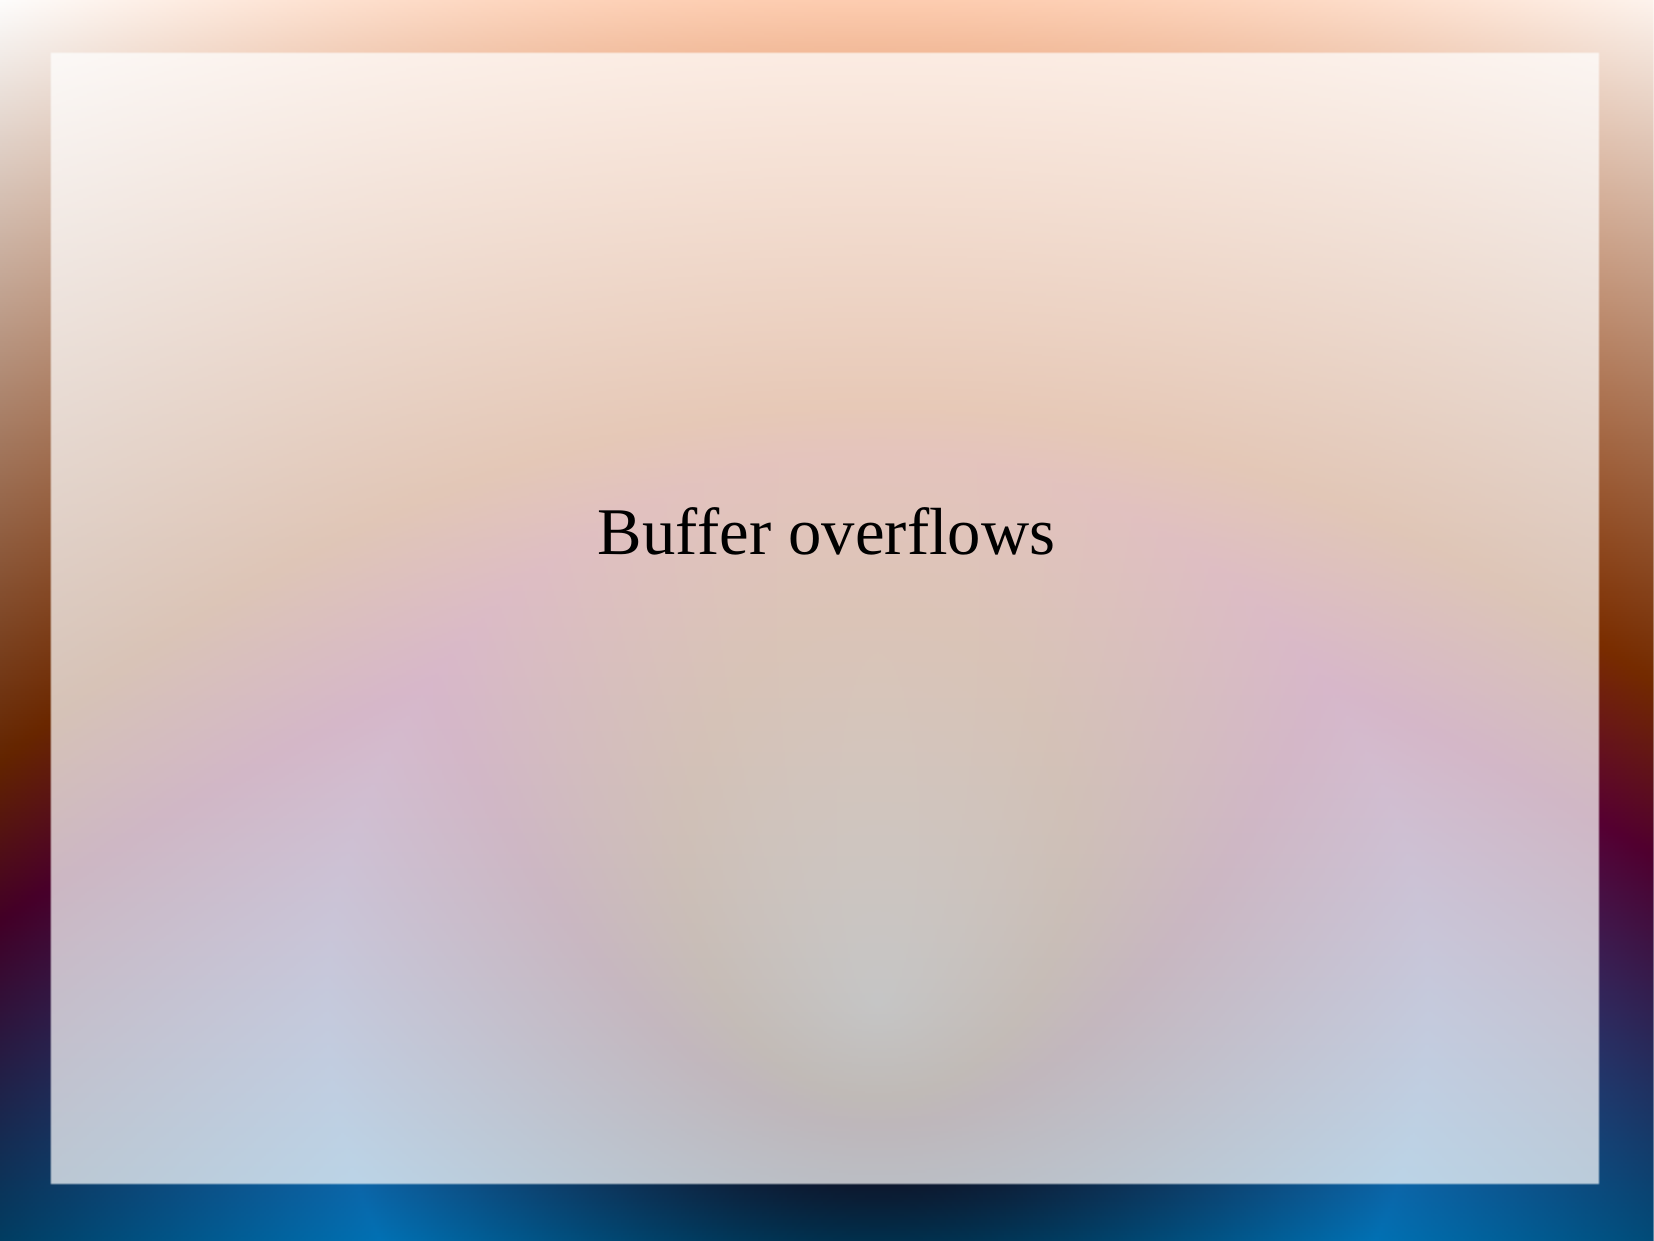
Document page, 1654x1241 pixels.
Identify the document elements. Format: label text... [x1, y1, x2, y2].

subtitle Buffer overflows [82, 55, 1571, 1010]
picture [0, 0, 1654, 1241]
